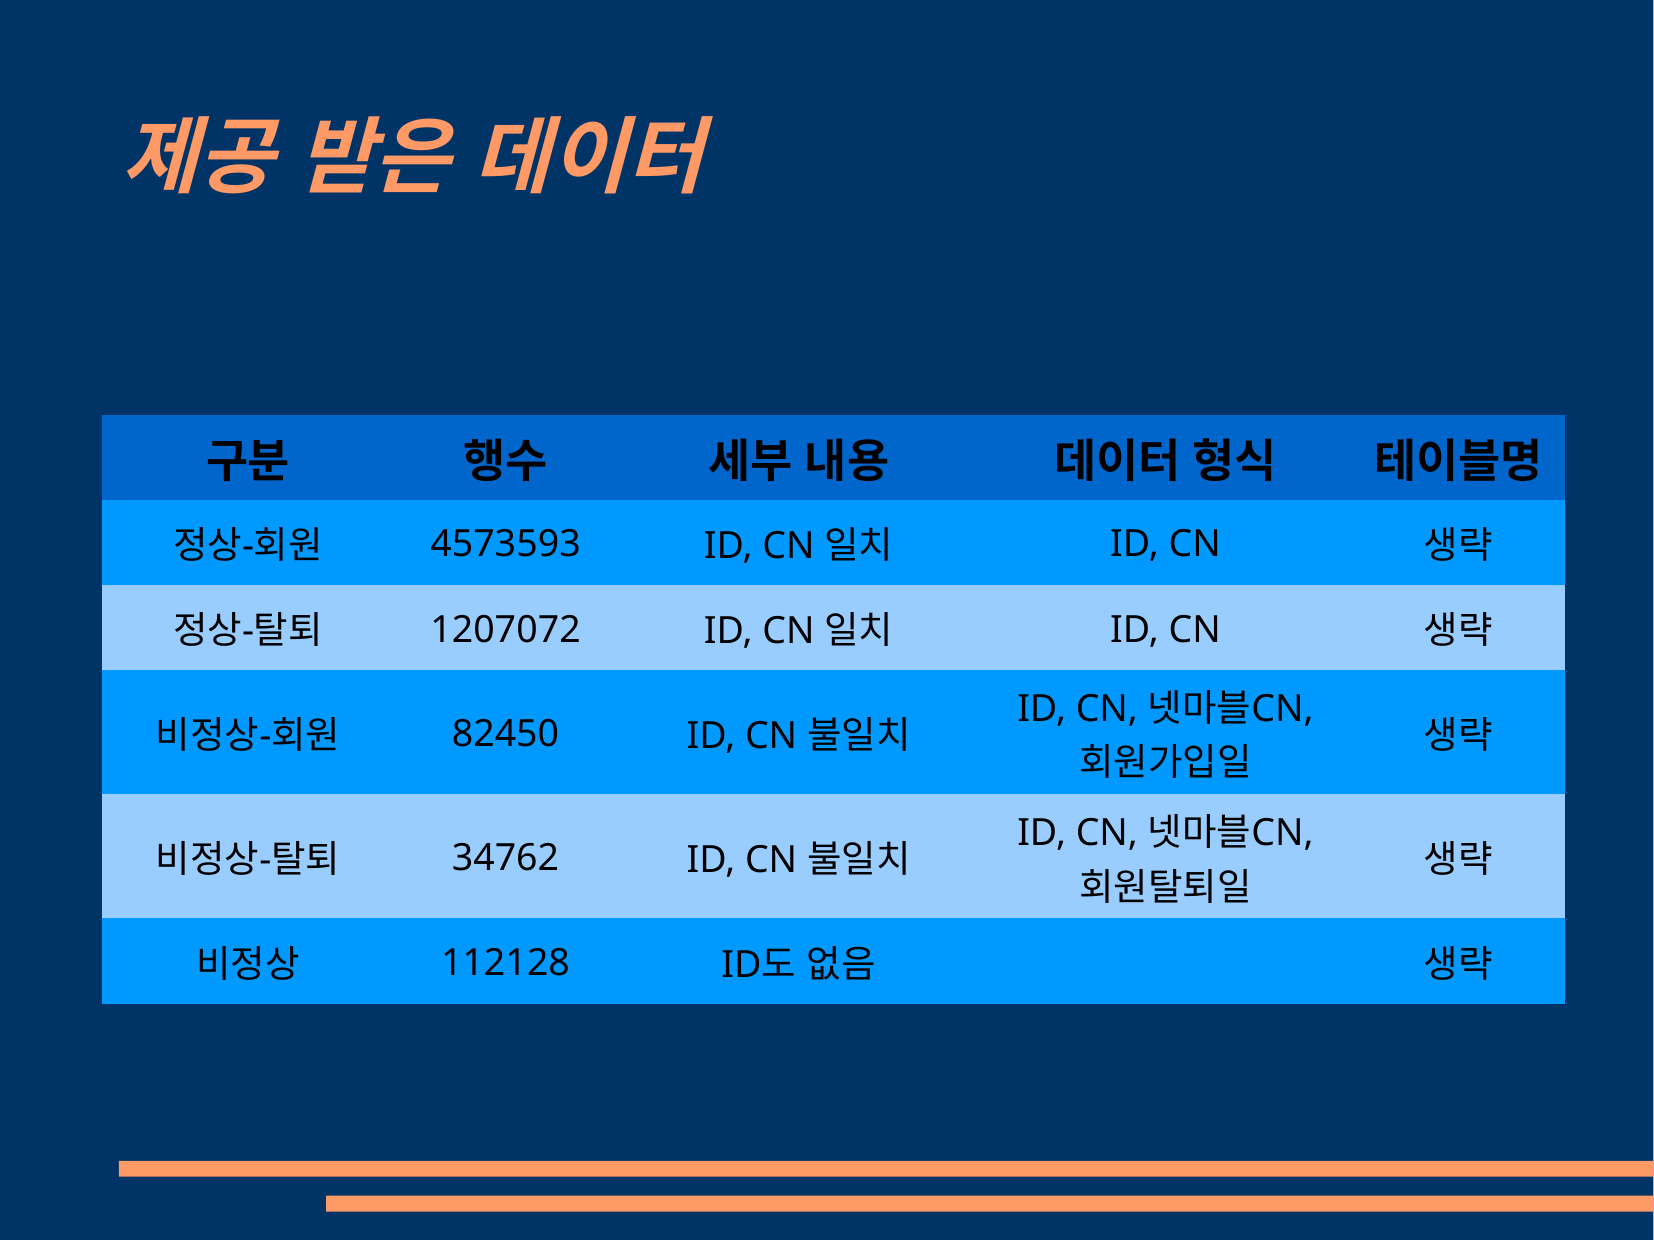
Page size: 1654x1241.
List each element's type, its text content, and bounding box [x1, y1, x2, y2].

table_cell 생략 [1351, 500, 1565, 585]
table_cell ID, CN 불일치 [617, 670, 980, 794]
table_cell ID, CN, 넷마블CN, 회원탈퇴일 [980, 794, 1351, 918]
table_header 구분 [102, 415, 394, 500]
table_cell ID, CN 불일치 [617, 794, 980, 918]
table_cell 생략 [1351, 918, 1565, 1004]
table_cell 생략 [1351, 794, 1565, 918]
table_header 테이블명 [1351, 415, 1565, 500]
table_cell 비정상-회원 [102, 670, 394, 794]
table_cell 비정상 [102, 918, 394, 1004]
table_header 행수 [394, 415, 617, 500]
table_header 데이터 형식 [980, 415, 1351, 500]
table_cell ID, CN 일치 [617, 500, 980, 585]
table_cell 4573593 [394, 500, 617, 585]
table_header 세부 내용 [617, 415, 980, 500]
table_cell 1207072 [394, 585, 617, 670]
title 제공 받은 데이터 [121, 46, 1534, 254]
table_cell ID, CN, 넷마블CN, 회원가입일 [980, 670, 1351, 794]
table_cell ID, CN [980, 500, 1351, 585]
table_cell 생략 [1351, 670, 1565, 794]
table_cell 82450 [394, 670, 617, 794]
table_cell 34762 [394, 794, 617, 918]
table_cell 정상-회원 [102, 500, 394, 585]
table_cell ID, CN [980, 585, 1351, 670]
table_cell 112128 [394, 918, 617, 1004]
table_cell 정상-탈퇴 [102, 585, 394, 670]
table_cell ID, CN 일치 [617, 585, 980, 670]
table_cell 비정상-탈퇴 [102, 794, 394, 918]
table_cell 생략 [1351, 585, 1565, 670]
table_cell ID도 없음 [617, 918, 980, 1004]
table_cell [980, 918, 1351, 1004]
